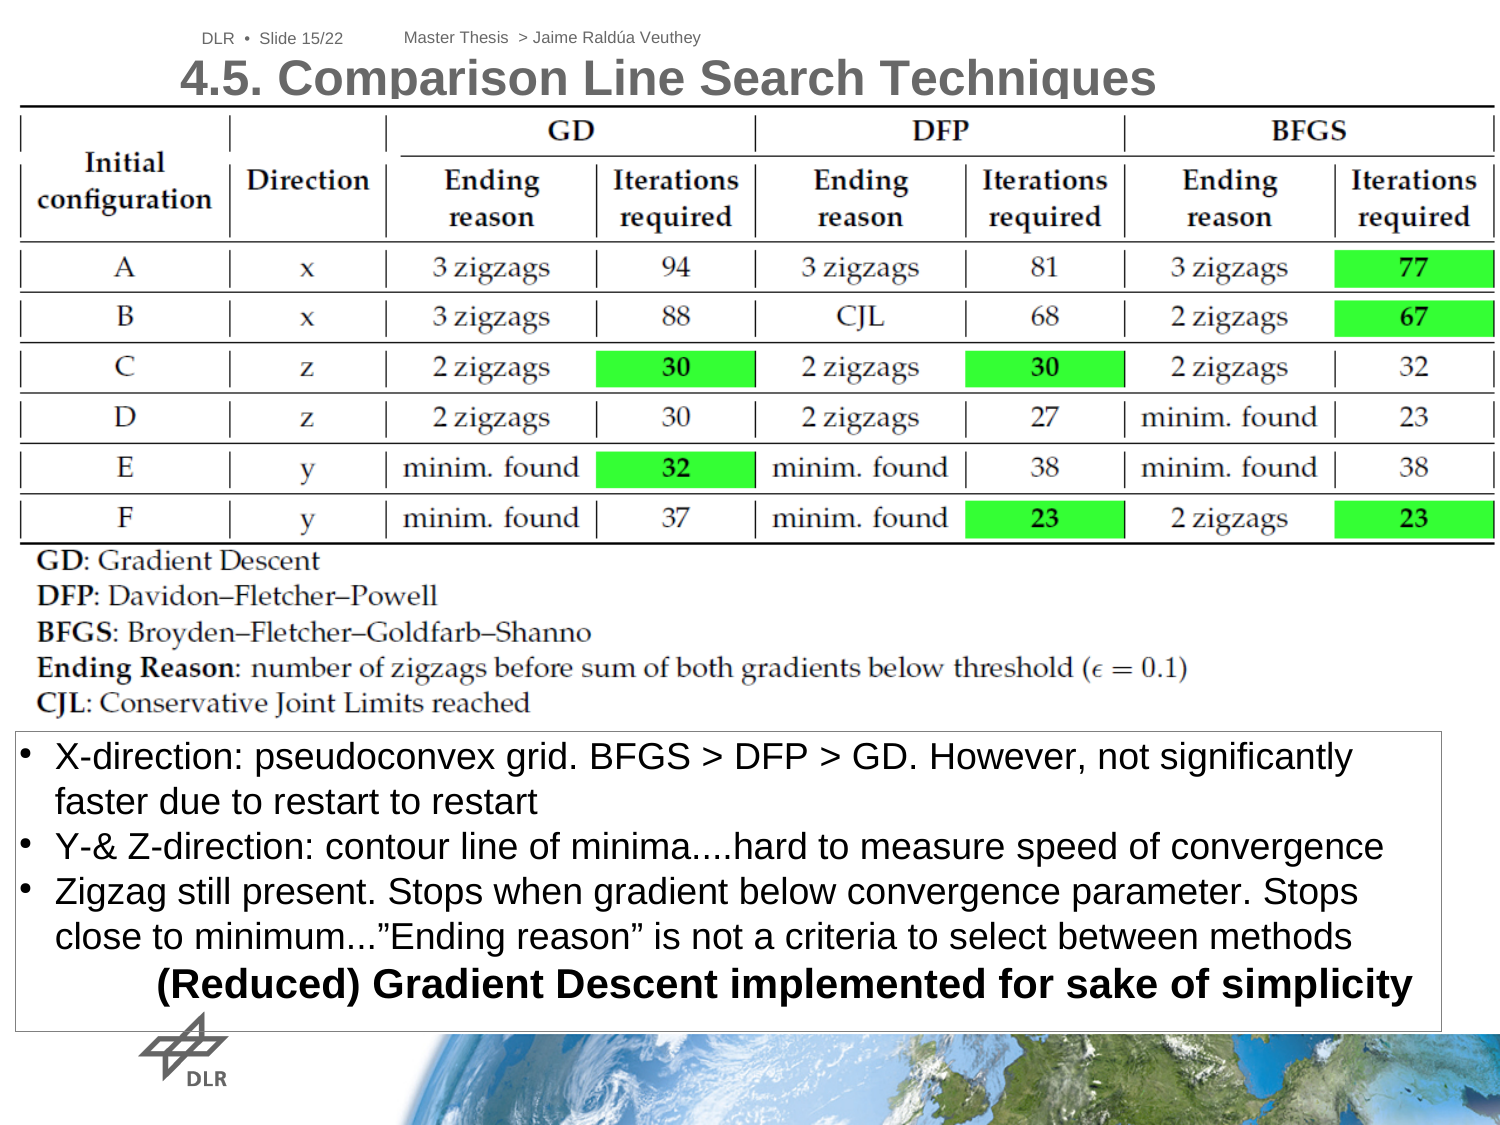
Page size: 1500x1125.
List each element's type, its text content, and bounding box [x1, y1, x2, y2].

title 4.5. Comparison Line Search Techniques [180, 45, 1385, 99]
list X-direction: pseudoconvex grid. BFGS > DFP > GD. However, not significantly faster due to restart to restart Y-& Z-direction: contour line of minima....hard to measure speed of convergence Zigzag still present. Stops when gradient below convergence parameter. Stops close to minimum...”Ending reason” is not a criteria to select between methods (Reduced) Gradient Descent implemented for sake of simplicity [15, 731, 1442, 1032]
picture [0, 99, 1500, 720]
picture [0, 1032, 1500, 1125]
